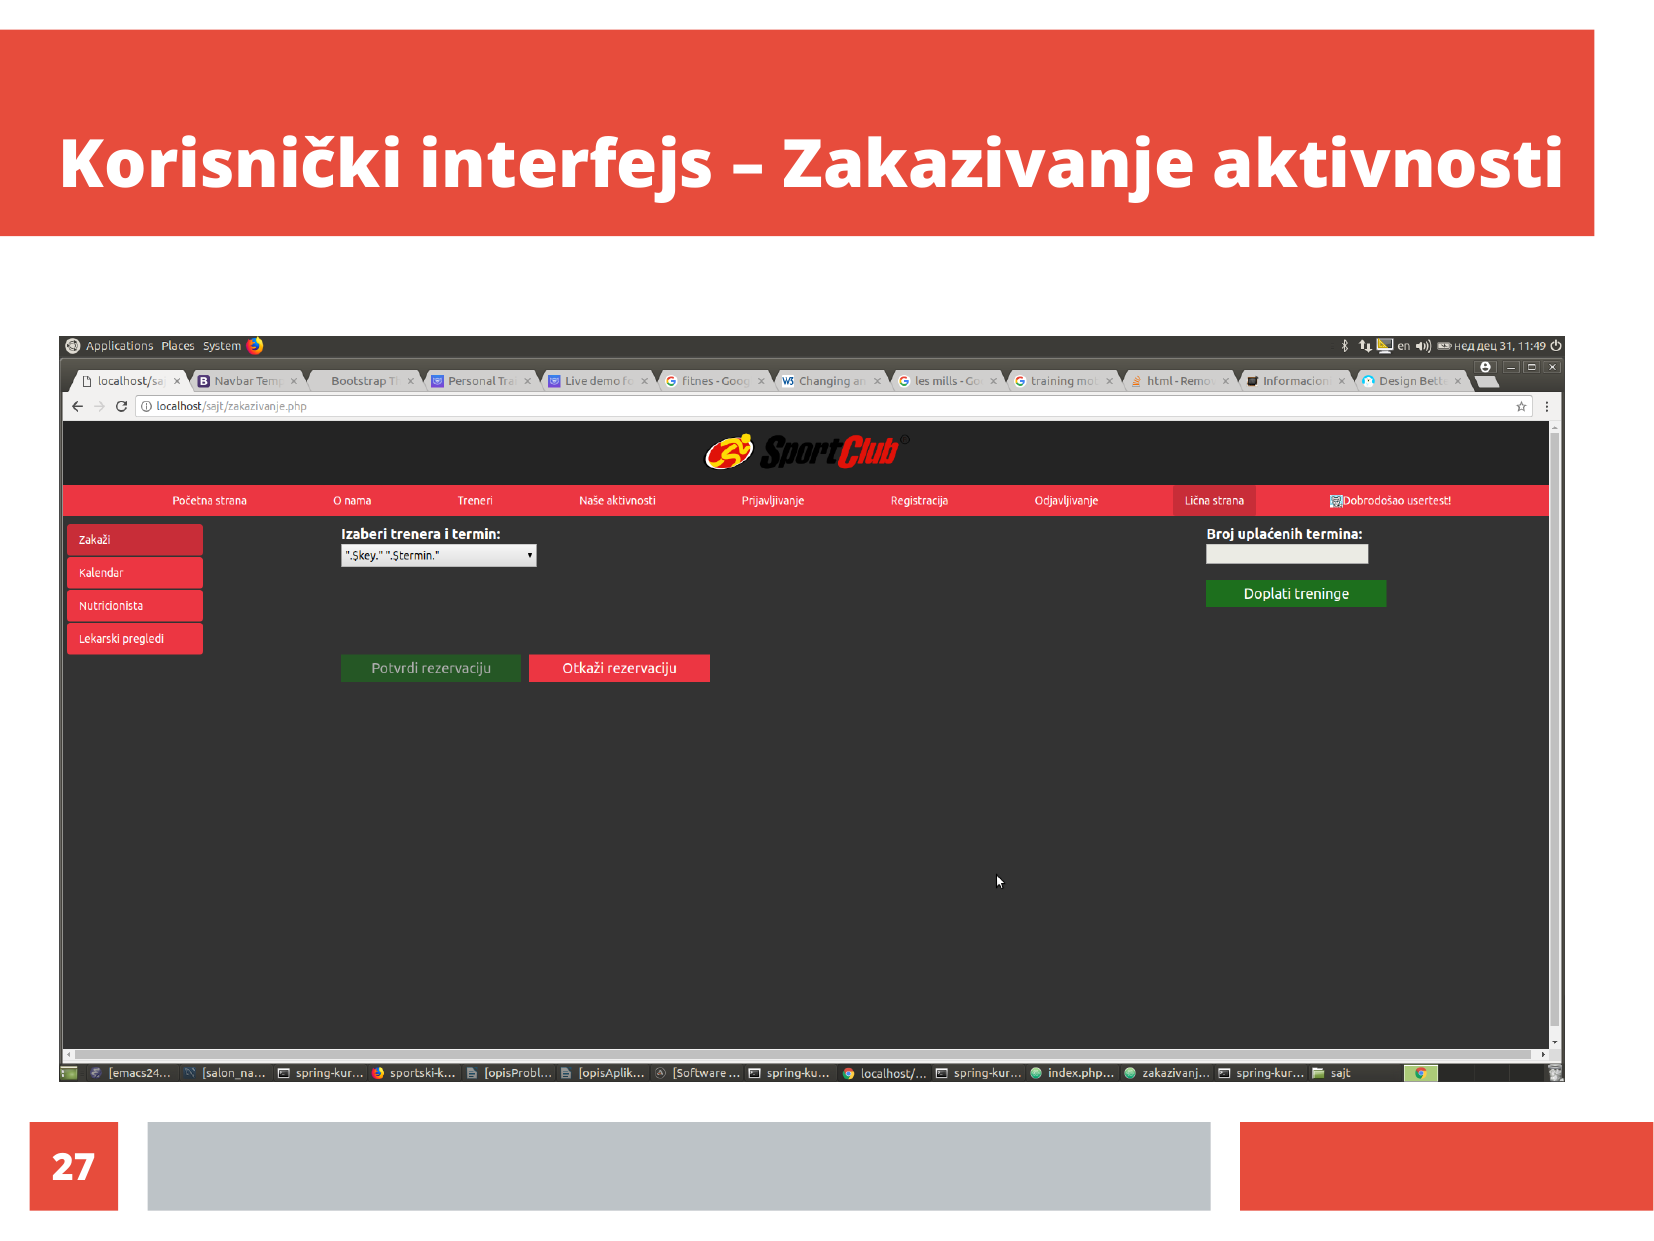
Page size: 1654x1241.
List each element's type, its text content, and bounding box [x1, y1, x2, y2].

picture [59, 336, 1565, 1082]
title Korisnički interfejs – Zakazivanje aktivnosti [59, 59, 1595, 207]
